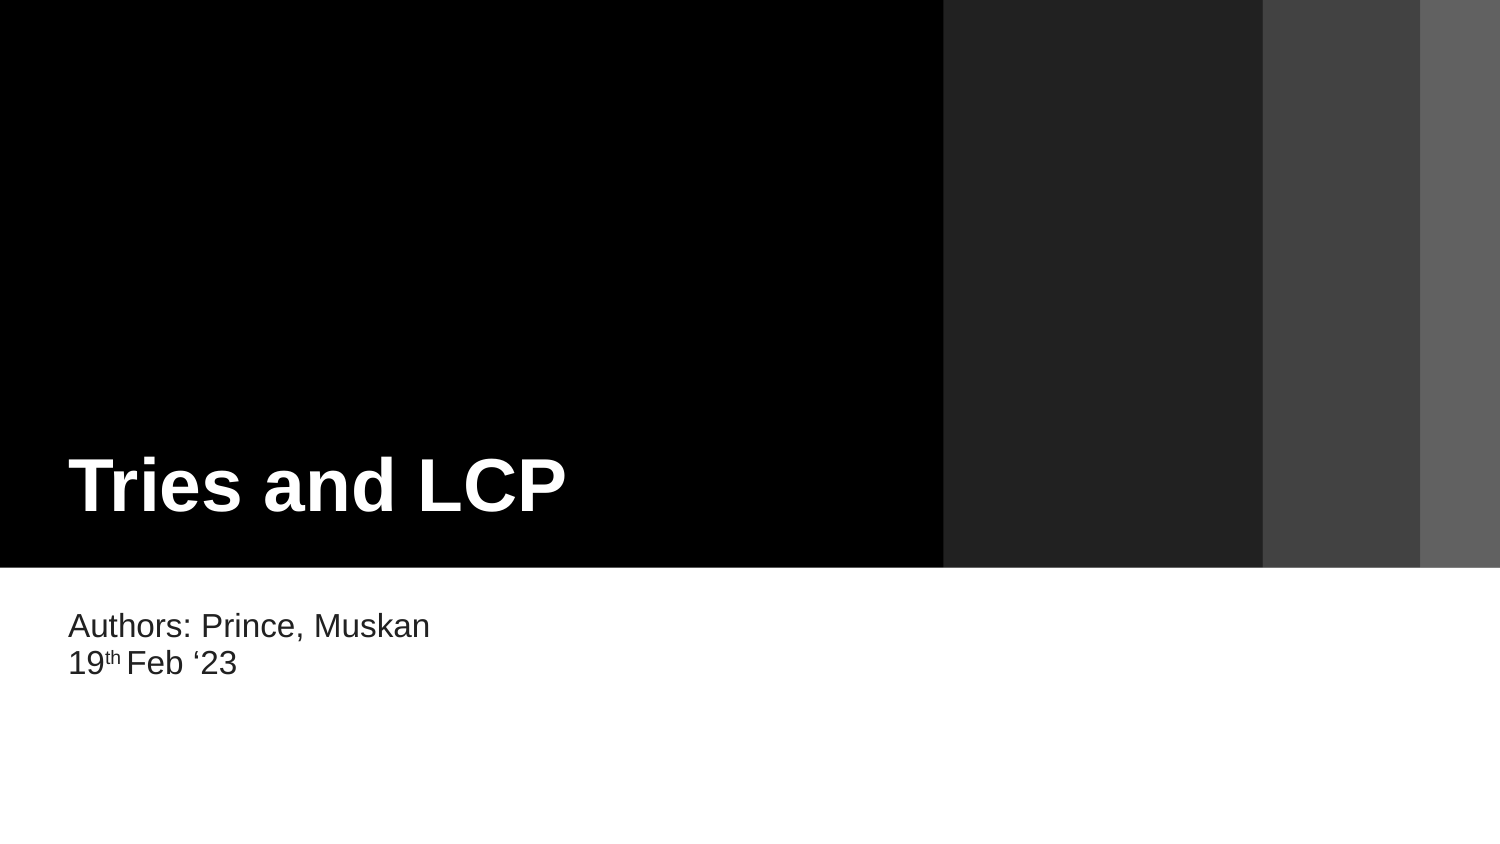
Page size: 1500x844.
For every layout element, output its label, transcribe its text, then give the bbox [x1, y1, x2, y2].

title Tries and LCP [53, 76, 894, 543]
subtitle Authors: Prince, Muskan 19th Feb ‘23 [53, 592, 894, 807]
